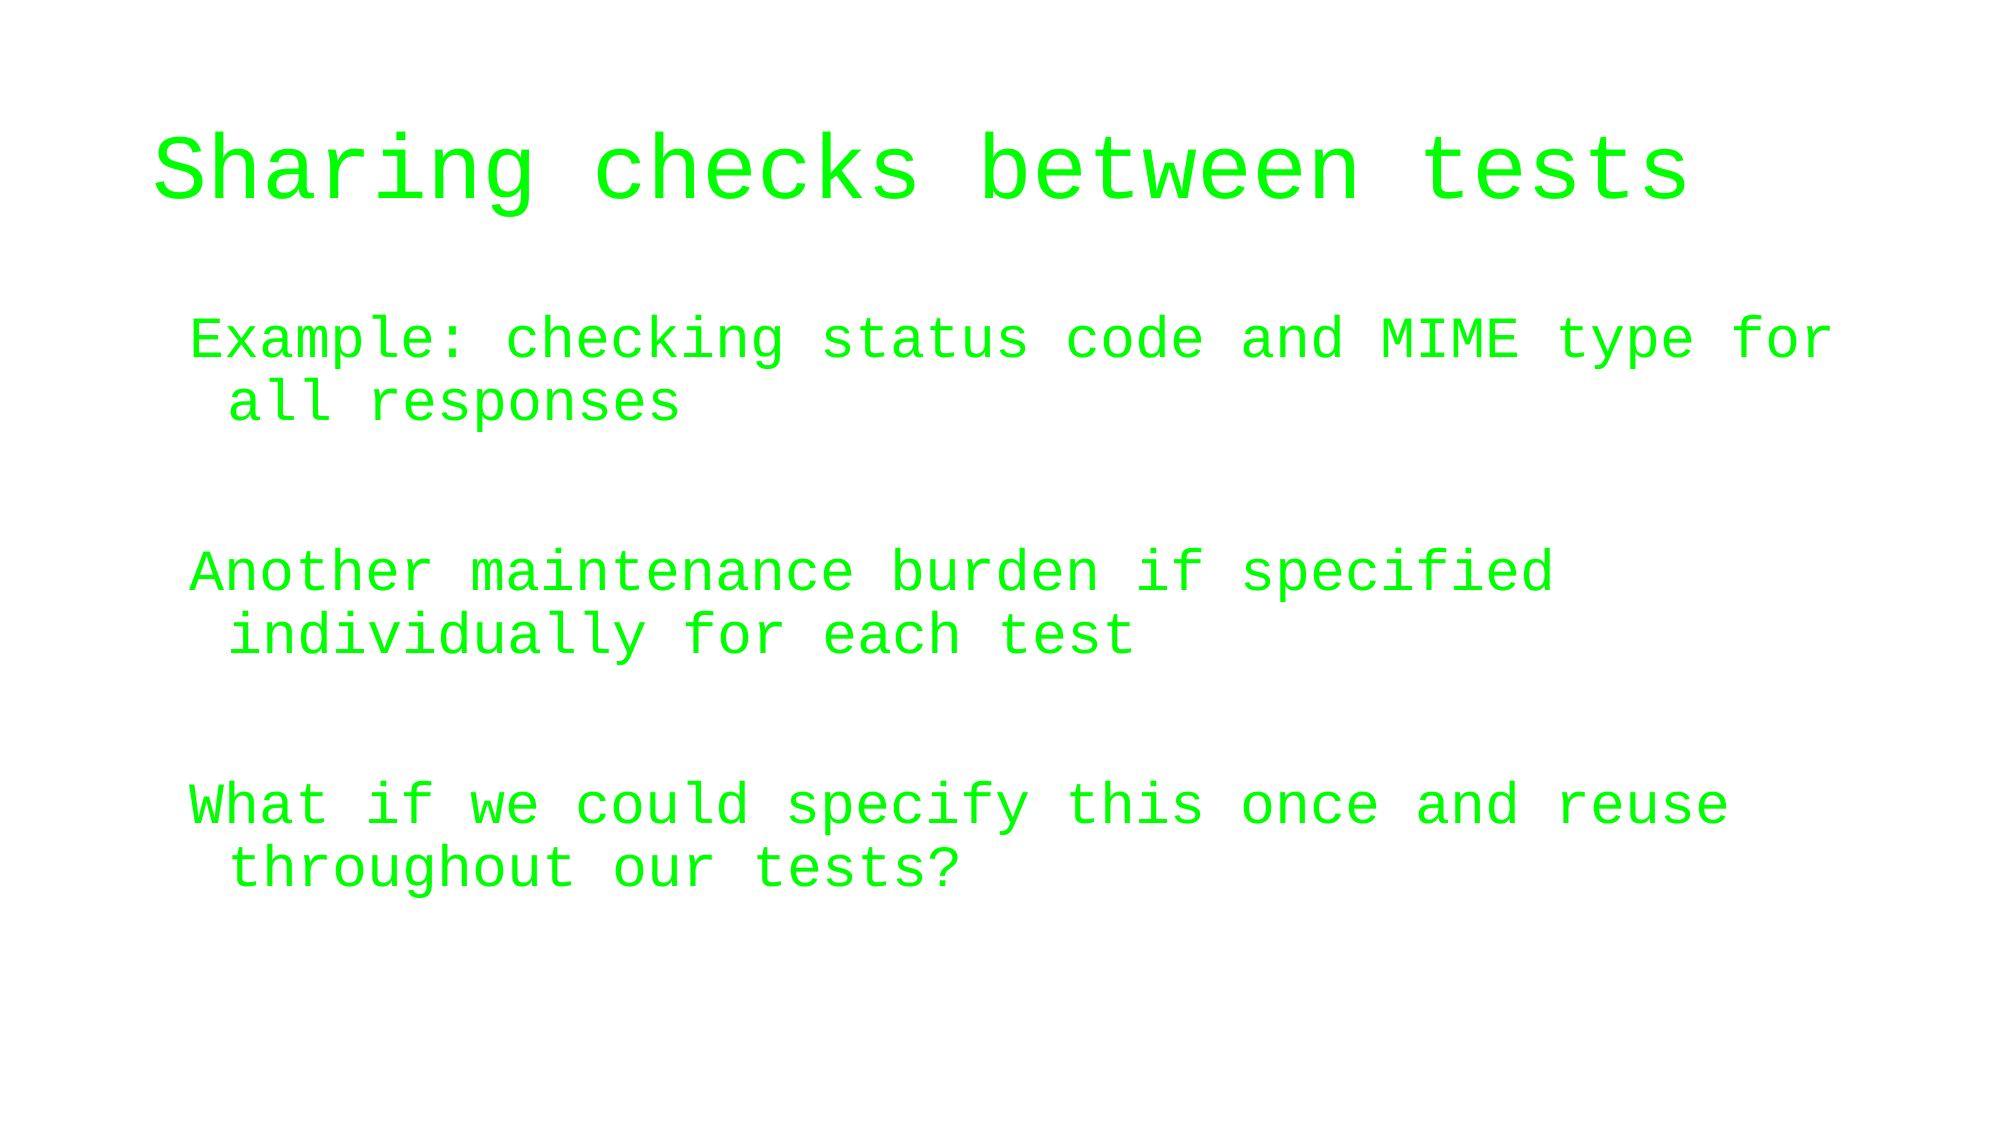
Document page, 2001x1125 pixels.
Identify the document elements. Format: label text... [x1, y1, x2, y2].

list Example: checking status code and MIME type for all responses Another maintenance burden if specified individually for each test What if we could specify this once and reuse throughout our tests? [137, 299, 1863, 1014]
title Sharing checks between tests [137, 59, 1902, 278]
